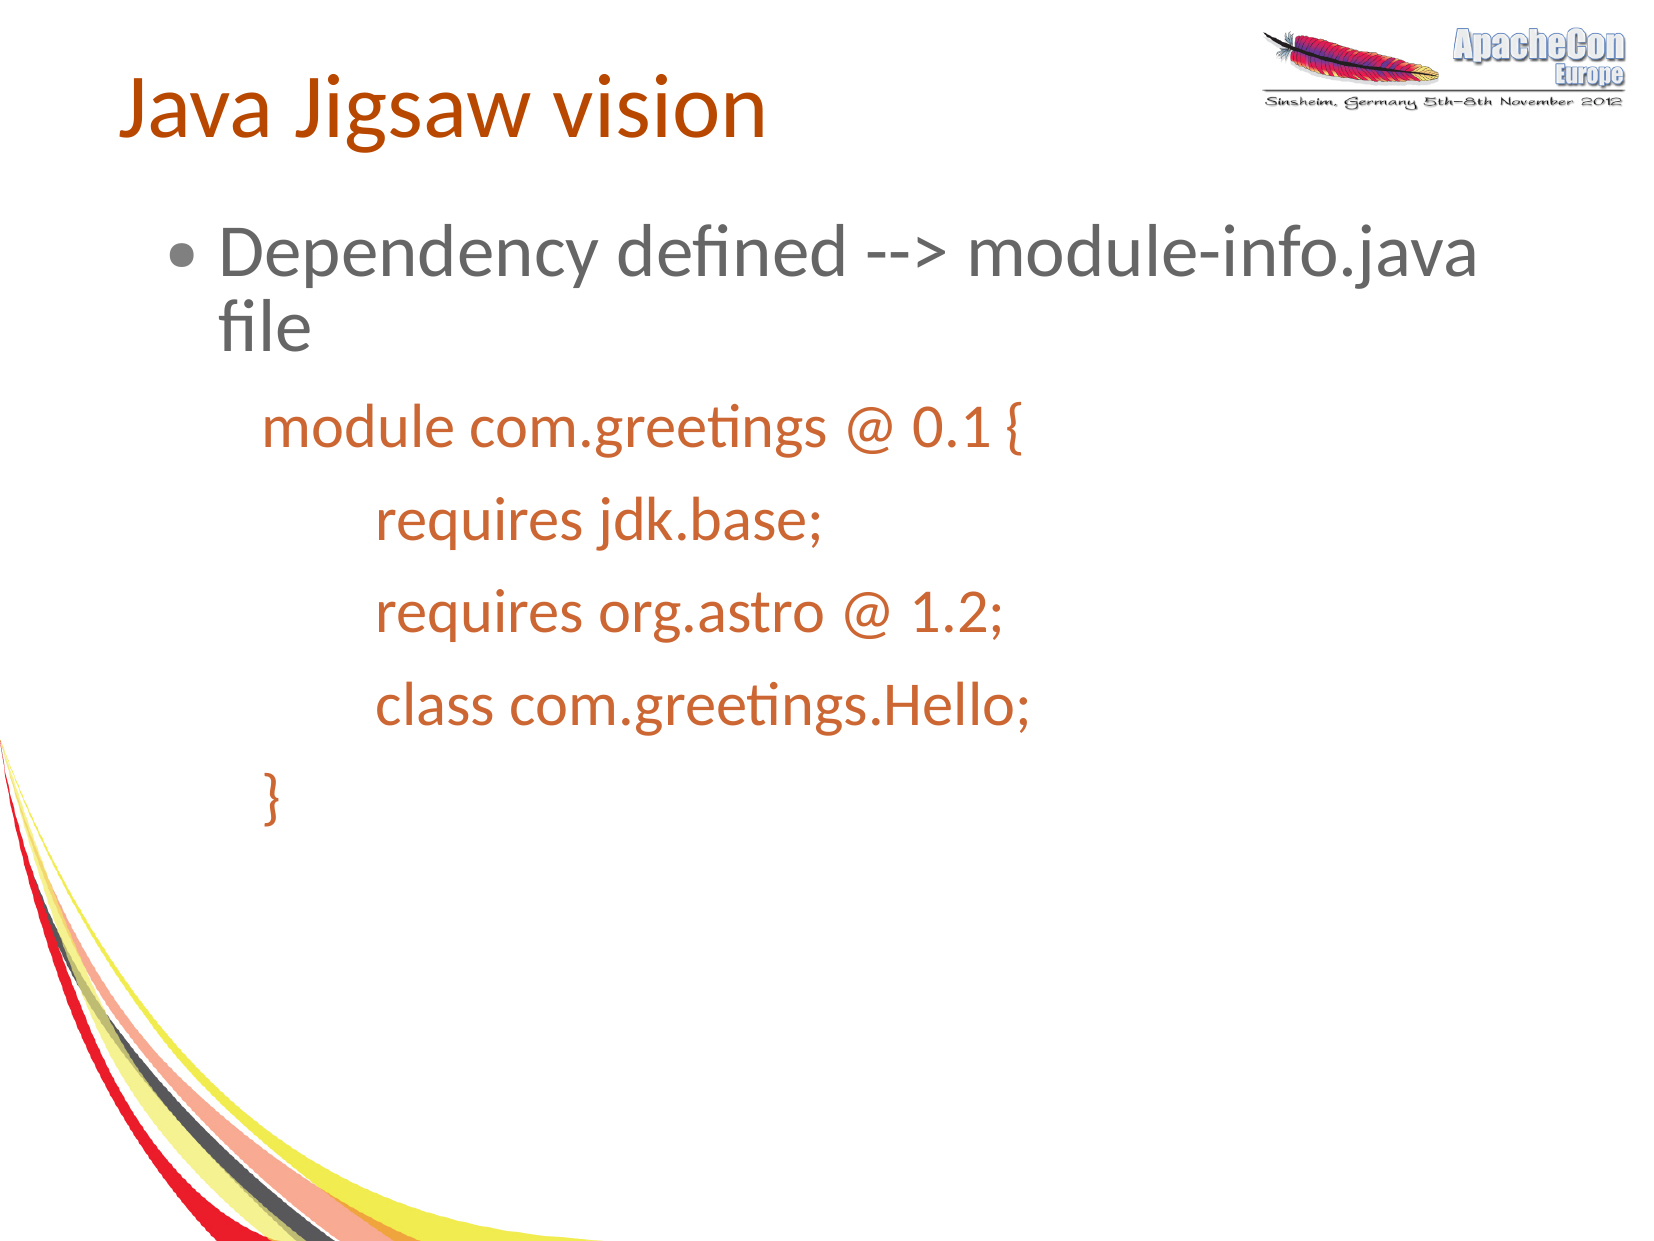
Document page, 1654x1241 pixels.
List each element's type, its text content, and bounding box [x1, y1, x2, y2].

picture [0, 0, 1654, 1241]
list Dependency defined --> module-info.java file module com.greetings @ 0.1 { requires jdk.base; requires org.astro @ 1.2; class com.greetings.Hello; } [147, 220, 1576, 1081]
title Java Jigsaw vision [59, 59, 1418, 171]
